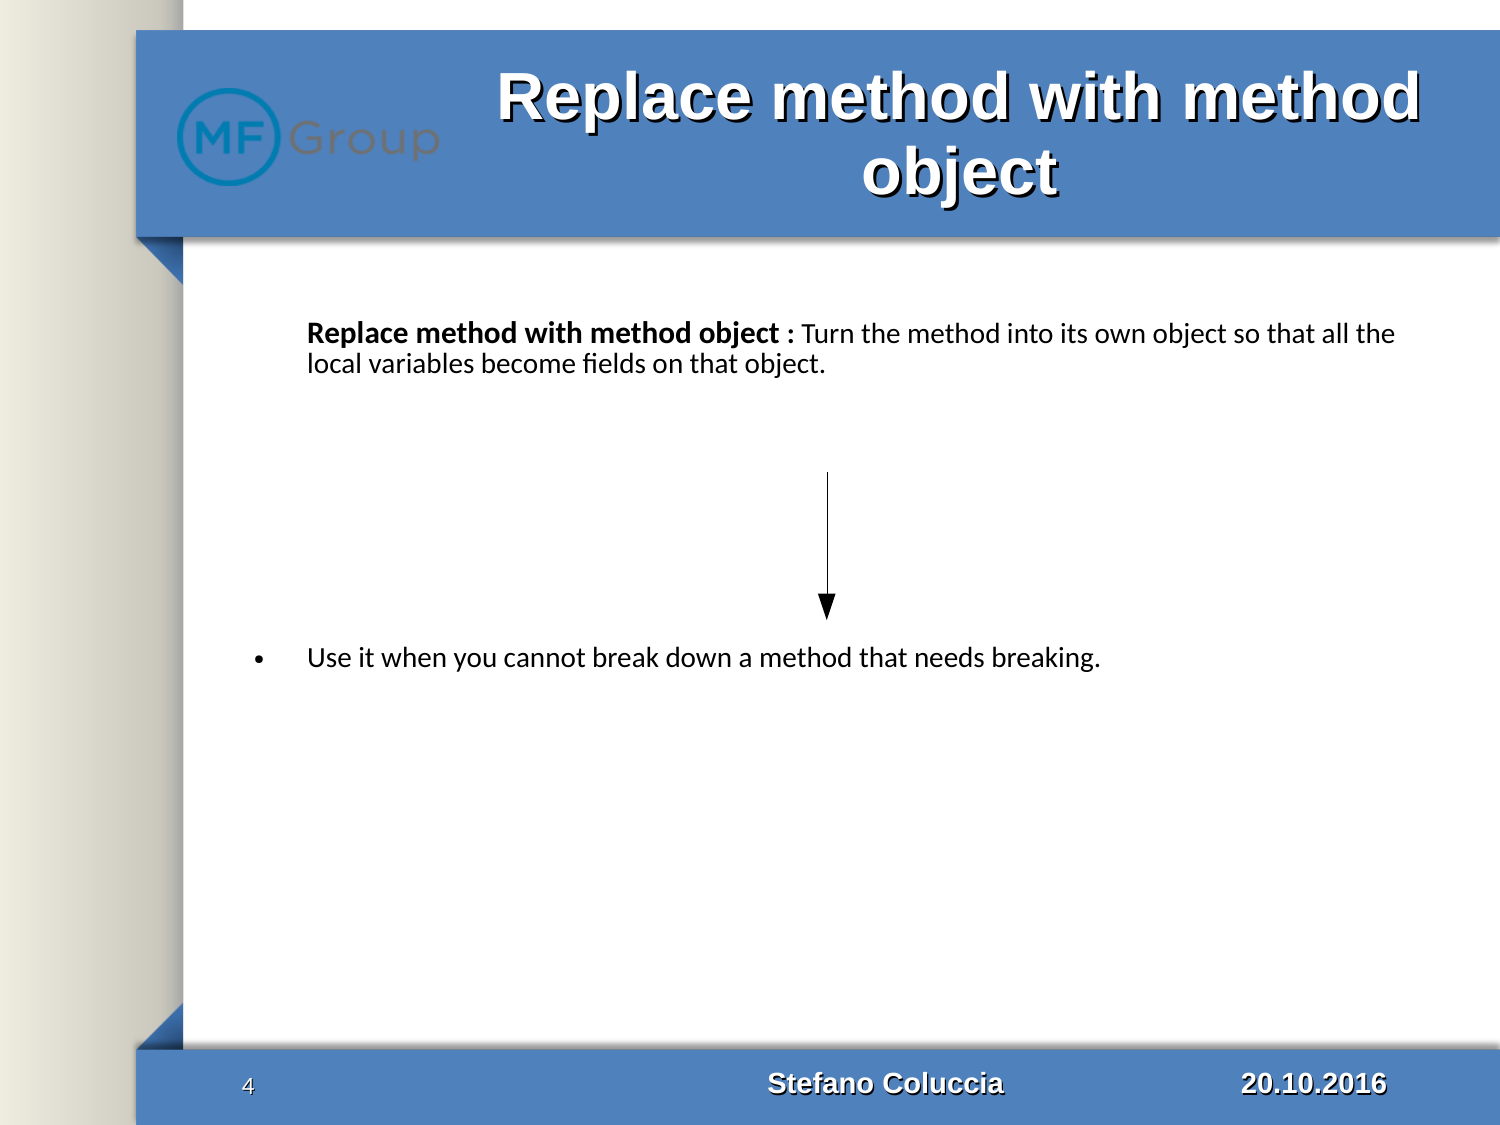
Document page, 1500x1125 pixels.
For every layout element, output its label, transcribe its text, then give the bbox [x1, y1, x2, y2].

title Stefano Coluccia [738, 1062, 1034, 1105]
title 20.10.2016 [1151, 1062, 1477, 1105]
picture [0, 0, 1500, 1125]
title Replace method with method object [472, 38, 1447, 230]
list Replace method with method object : Turn the method into its own object so that all the local variables become fields on that object. Use it when you cannot break down a method that needs breaking. [236, 261, 1453, 975]
